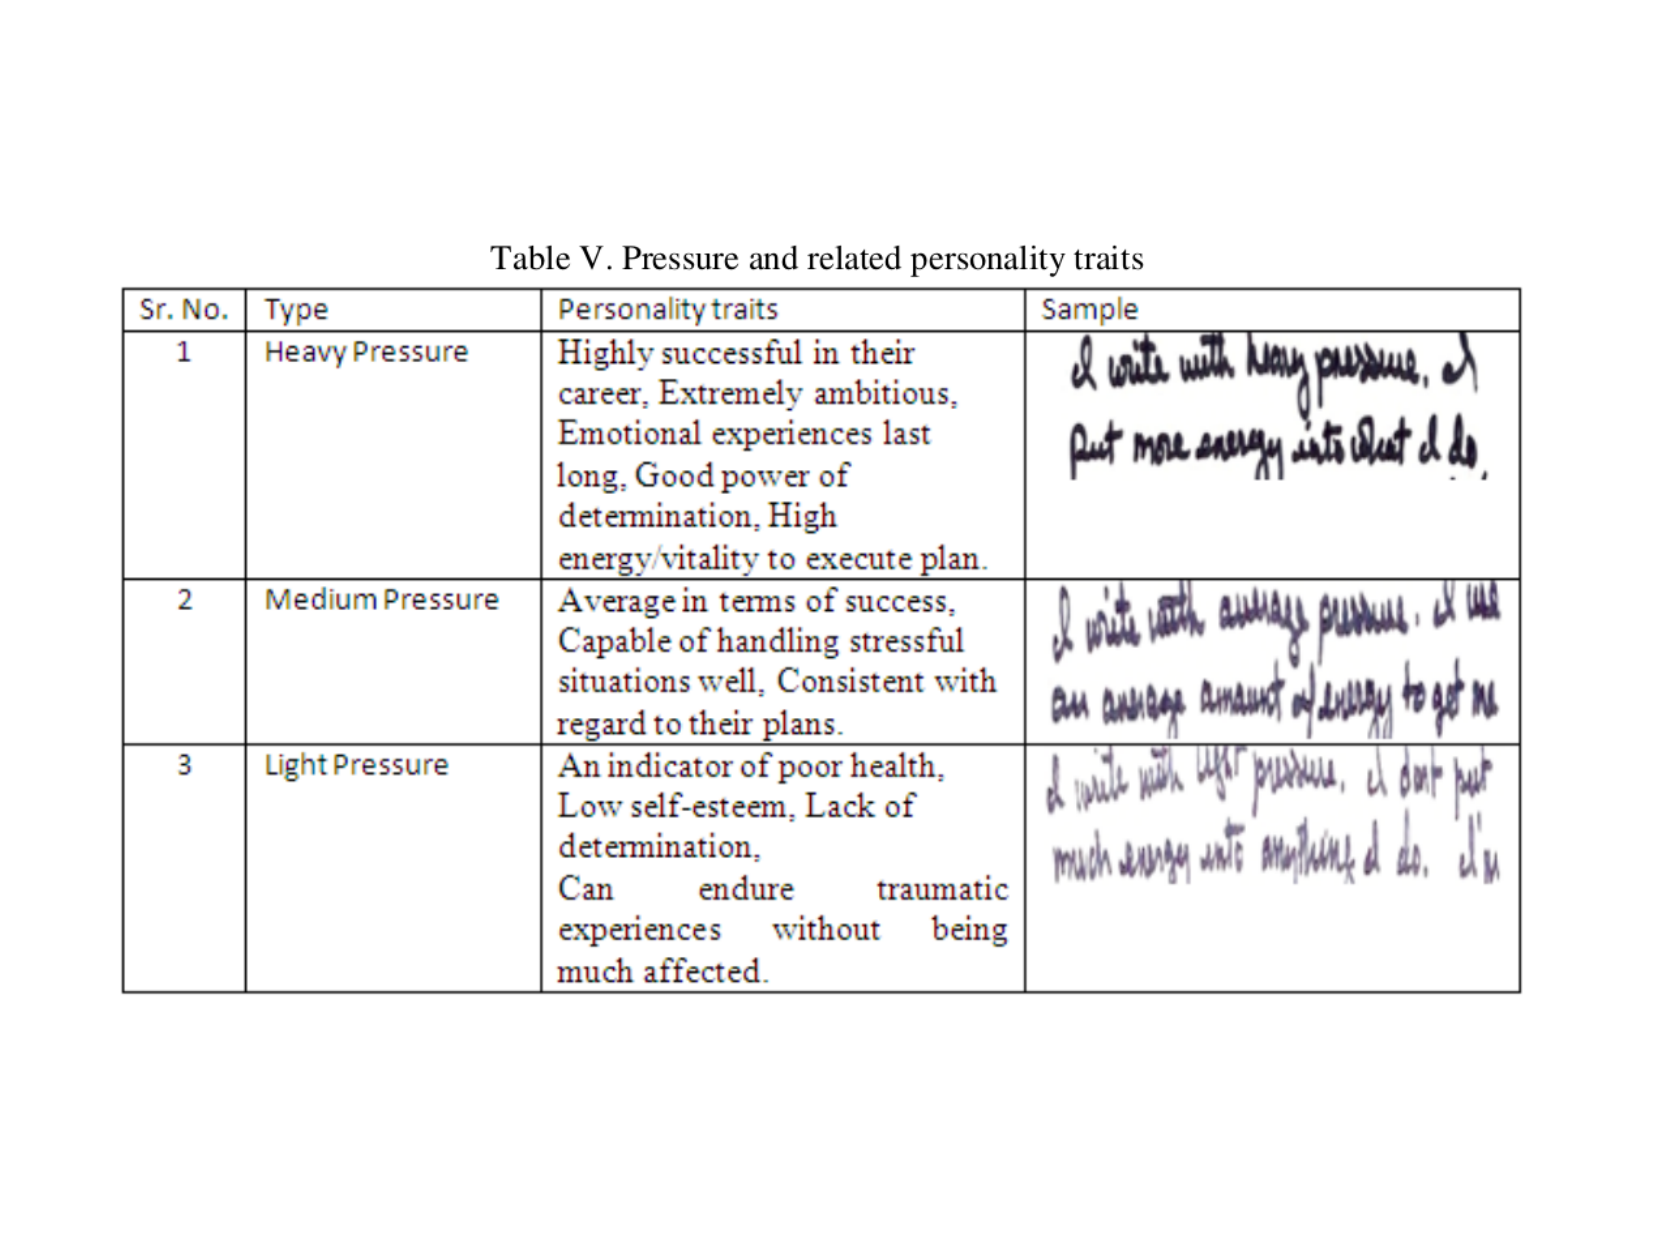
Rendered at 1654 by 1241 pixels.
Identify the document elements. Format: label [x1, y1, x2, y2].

picture [82, 238, 1550, 1016]
